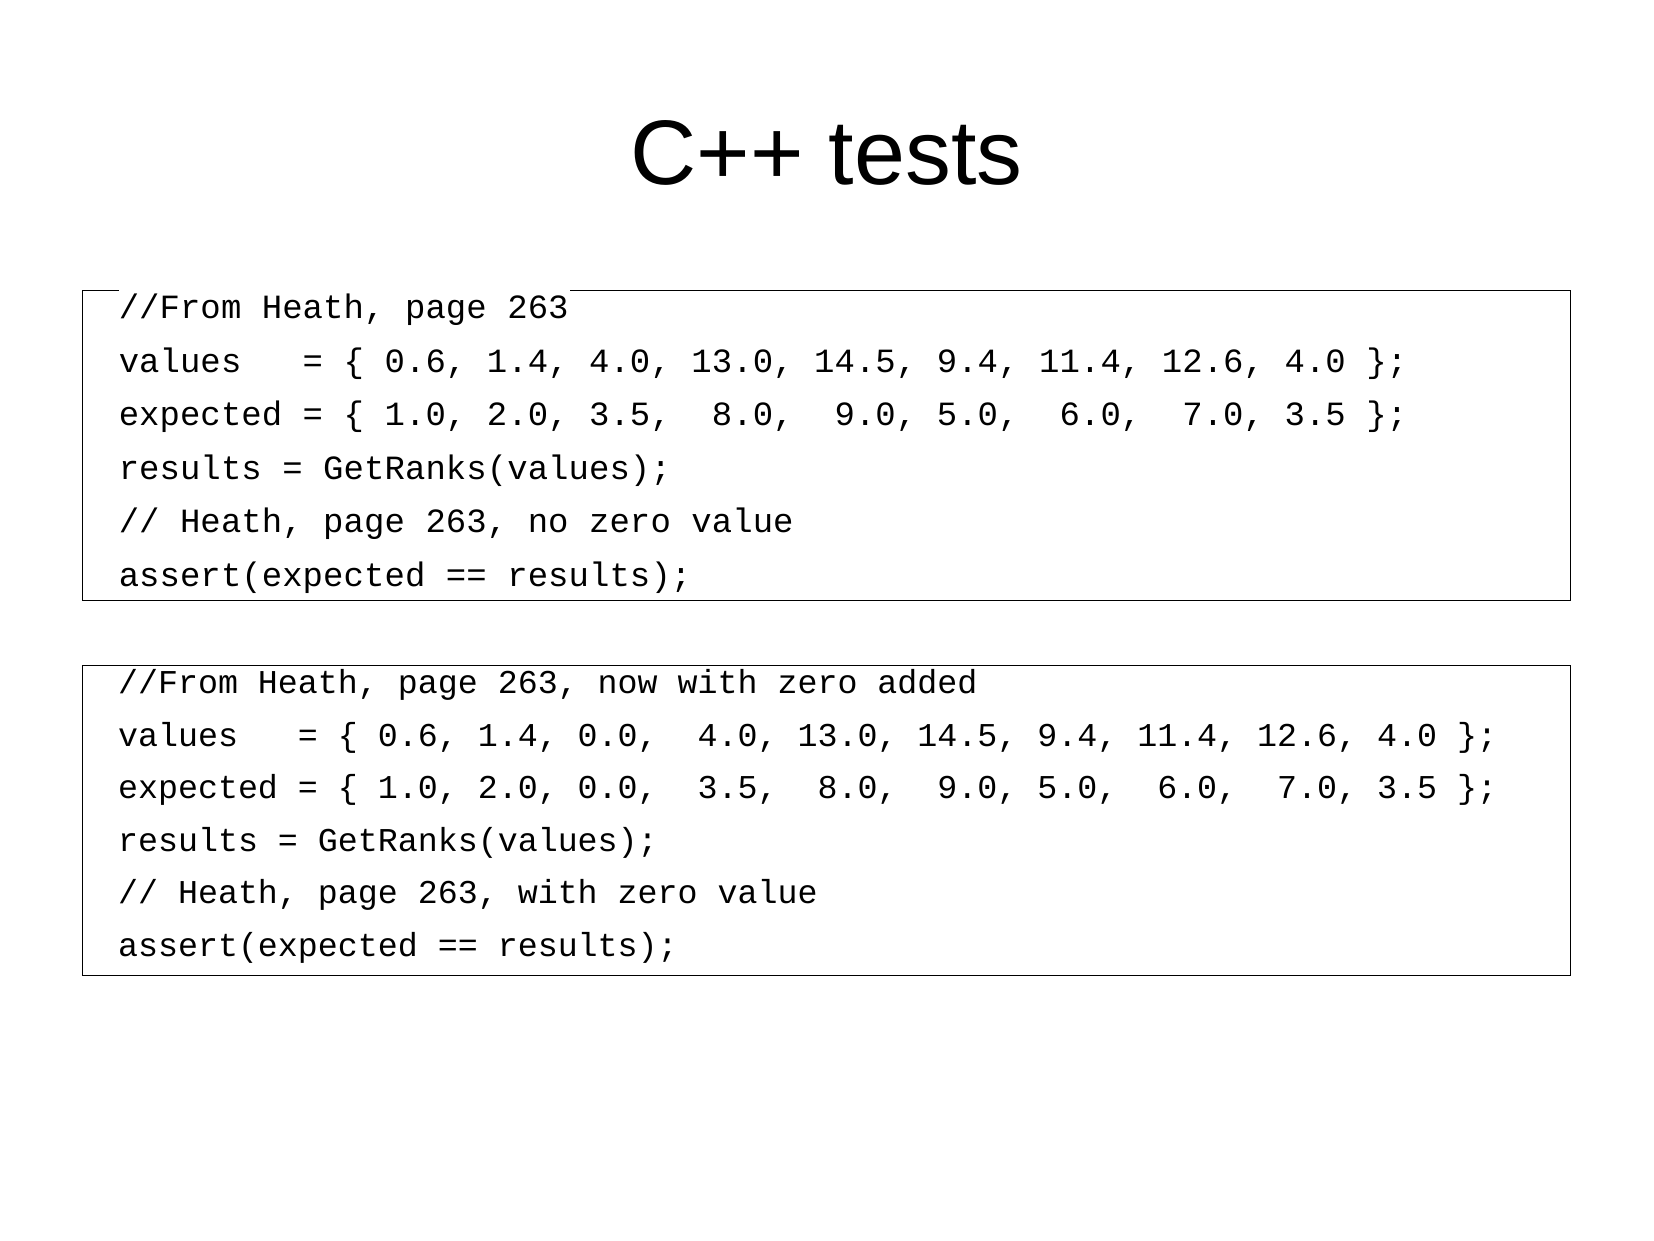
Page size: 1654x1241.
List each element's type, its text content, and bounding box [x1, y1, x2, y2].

title C++ tests [82, 49, 1571, 257]
list //From Heath, page 263, now with zero added values = { 0.6, 1.4, 0.0, 4.0, 13.0, 14.5, 9.4, 11.4, 12.6, 4.0 }; expected = { 1.0, 2.0, 0.0, 3.5, 8.0, 9.0, 5.0, 6.0, 7.0, 3.5 }; results = GetRanks(values); // Heath, page 263, with zero value assert(expected == results); [82, 665, 1571, 976]
list //From Heath, page 263 values = { 0.6, 1.4, 4.0, 13.0, 14.5, 9.4, 11.4, 12.6, 4.0 }; expected = { 1.0, 2.0, 3.5, 8.0, 9.0, 5.0, 6.0, 7.0, 3.5 }; results = GetRanks(values); // Heath, page 263, no zero value assert(expected == results); [82, 290, 1571, 601]
